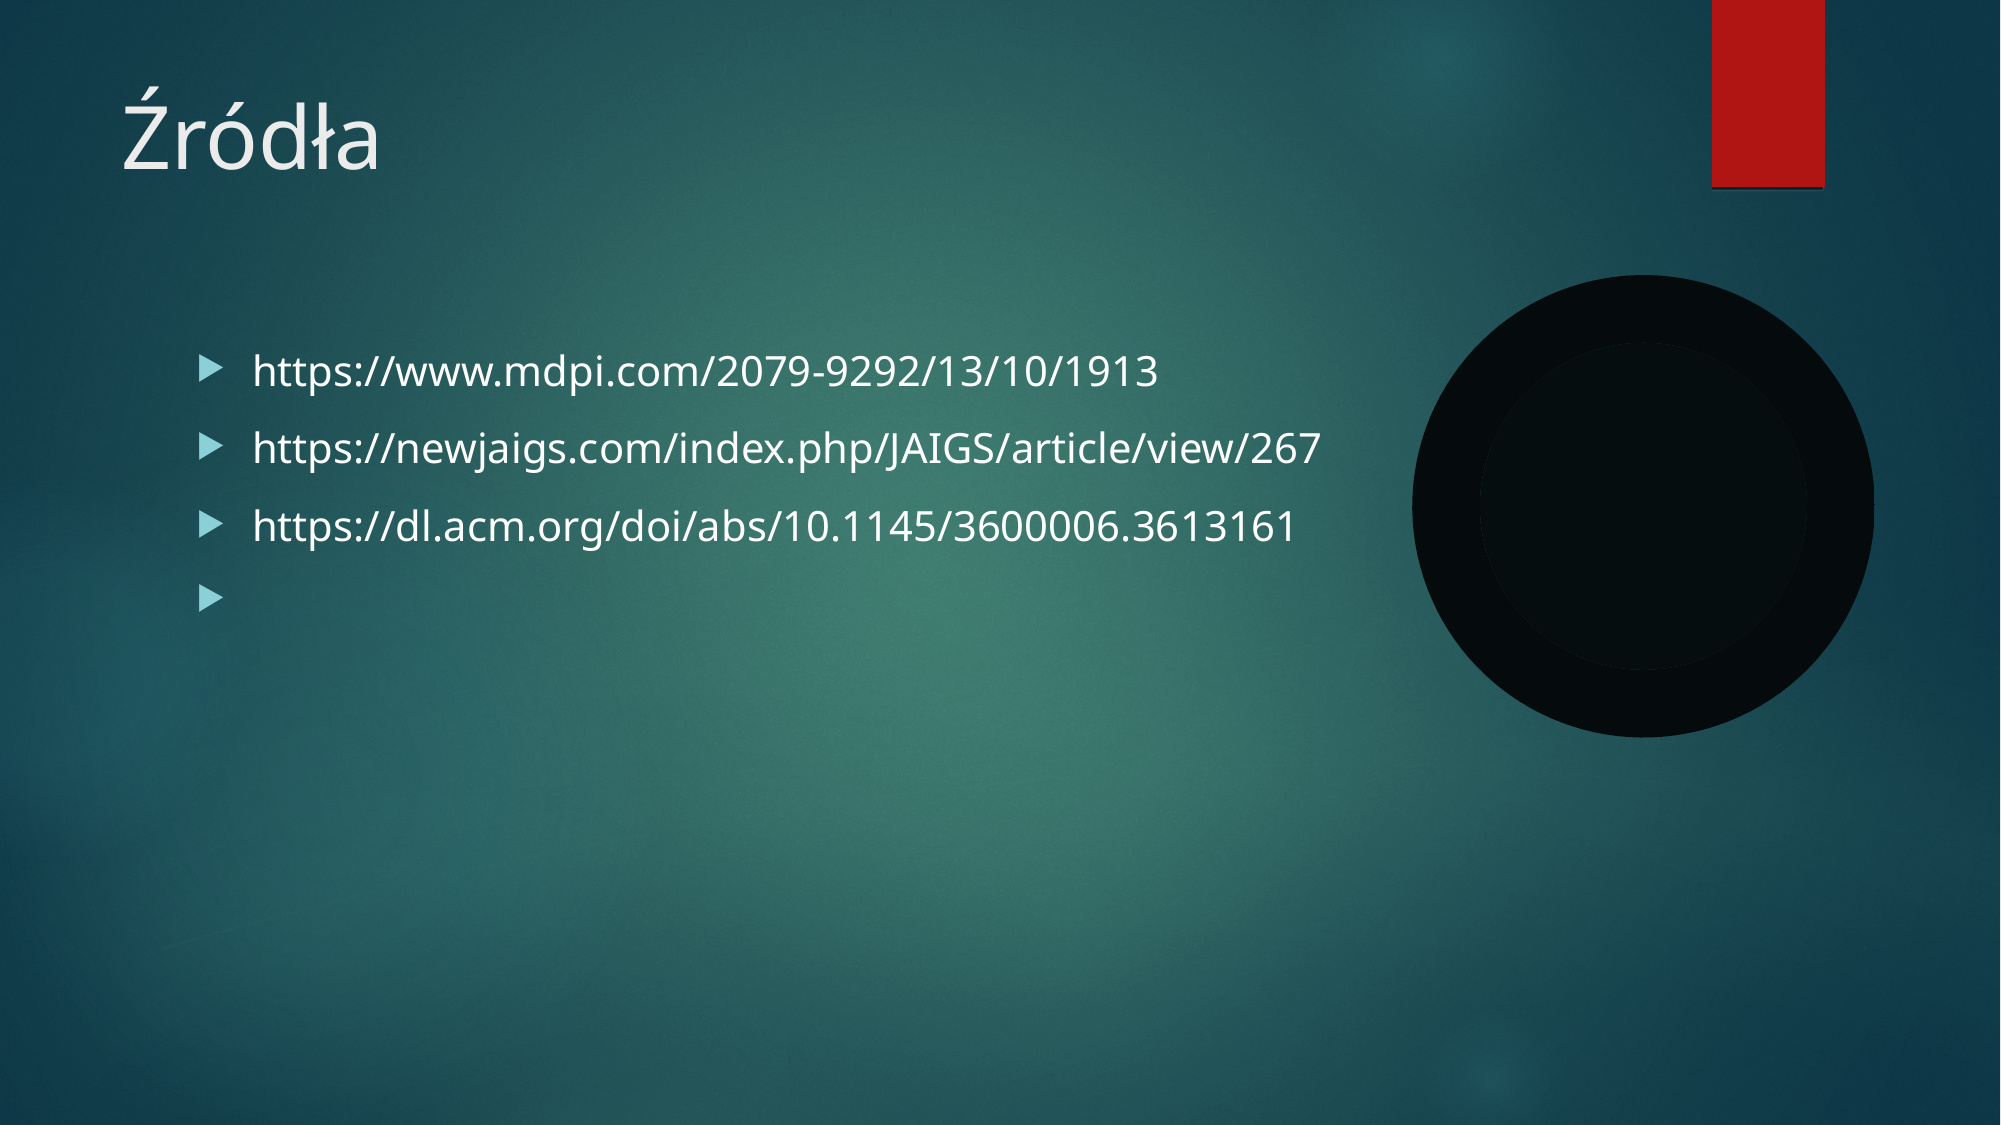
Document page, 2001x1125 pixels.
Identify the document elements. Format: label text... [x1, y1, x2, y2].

title Źródła [106, 74, 1649, 305]
list https://www.mdpi.com/2079-9292/13/10/1913 https://newjaigs.com/index.php/JAIGS/article/view/267 https://dl.acm.org/doi/abs/10.1145/3600006.3613161 [181, 336, 1649, 1026]
